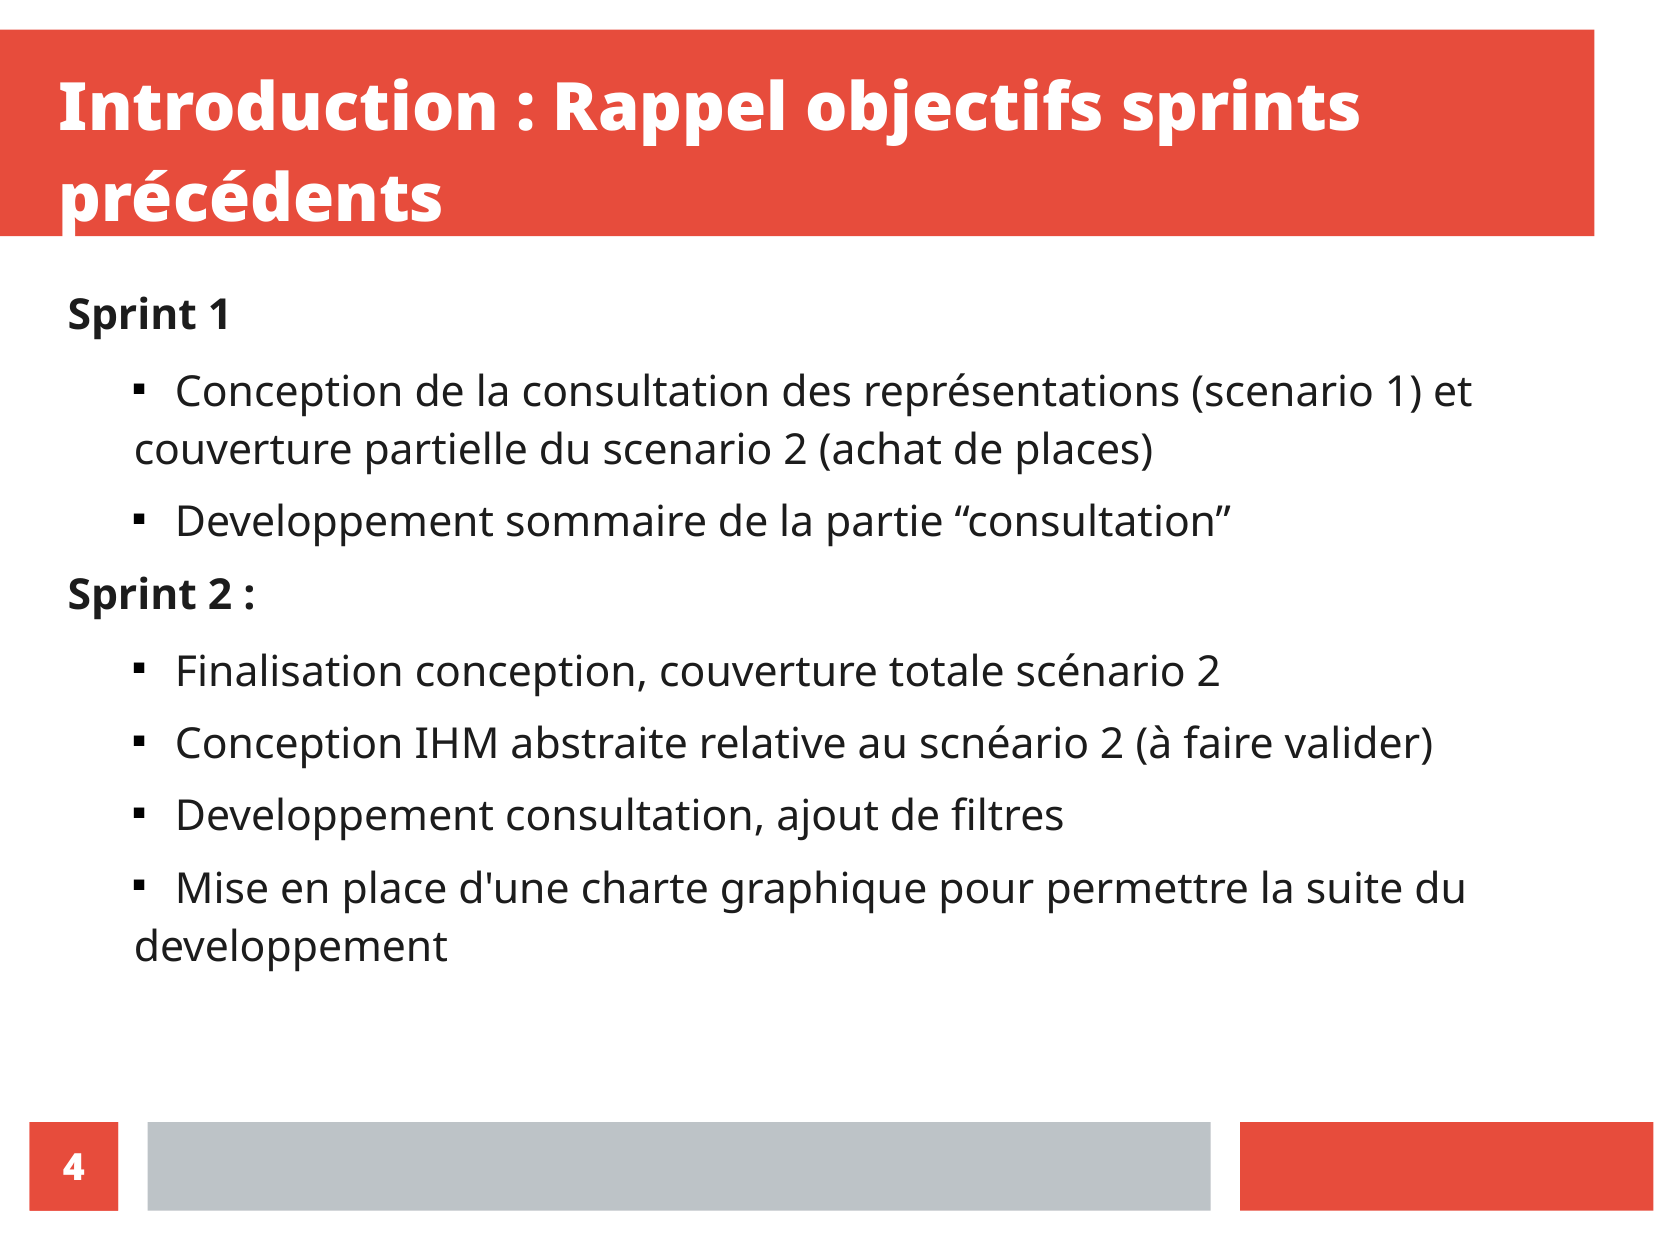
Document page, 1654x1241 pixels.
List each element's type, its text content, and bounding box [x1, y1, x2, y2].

list Sprint 1 Conception de la consultation des représentations (scenario 1) et couverture partielle du scenario 2 (achat de places) Developpement sommaire de la partie “consultation” Sprint 2 : Finalisation conception, couverture totale scénario 2 Conception IHM abstraite relative au scnéario 2 (à faire valider) Developpement consultation, ajout de filtres Mise en place d'une charte graphique pour permettre la suite du developpement [59, 283, 1565, 1052]
title Introduction : Rappel objectifs sprints précédents [59, 59, 1595, 207]
